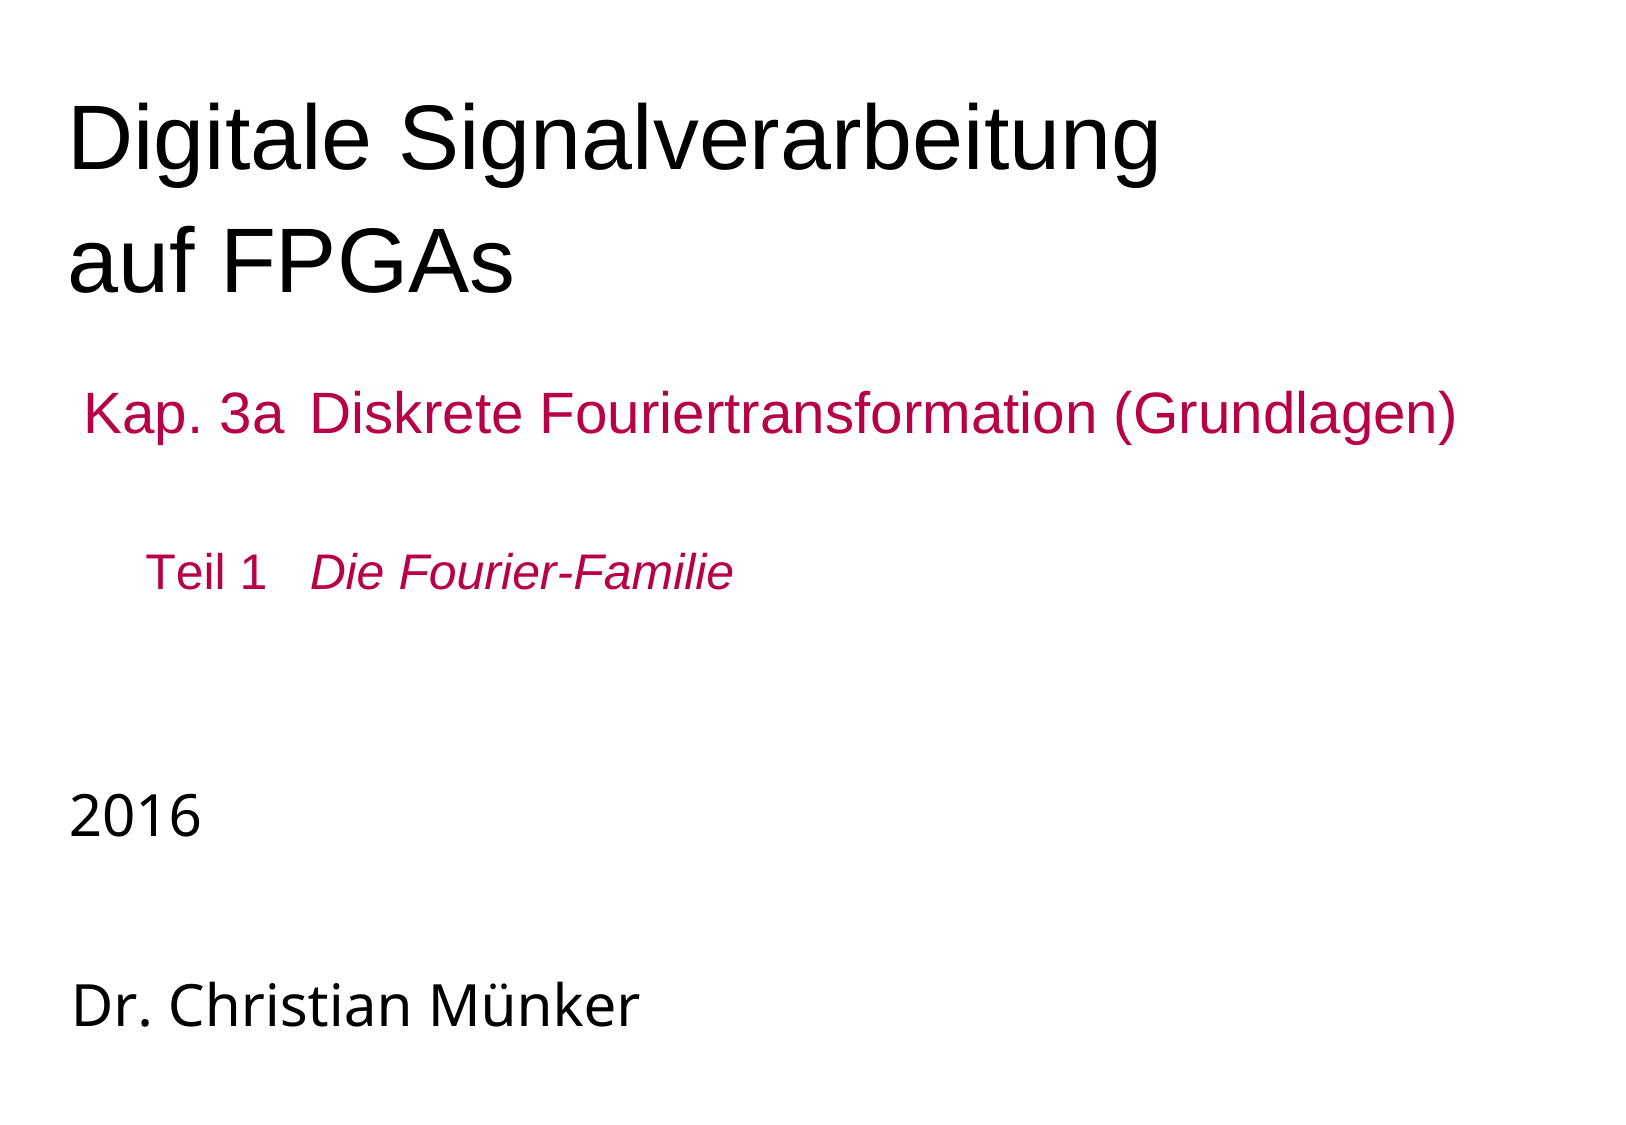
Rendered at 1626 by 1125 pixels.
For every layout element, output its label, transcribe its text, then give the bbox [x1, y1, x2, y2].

title Digitale Signalverarbeitung auf FPGAs Kap. 3a Diskrete Fouriertransformation (Grundlagen) Teil 1 Die Fourier-Familie [67, 35, 1626, 697]
subtitle 2016 Dr. Christian Münker [68, 781, 1532, 1021]
